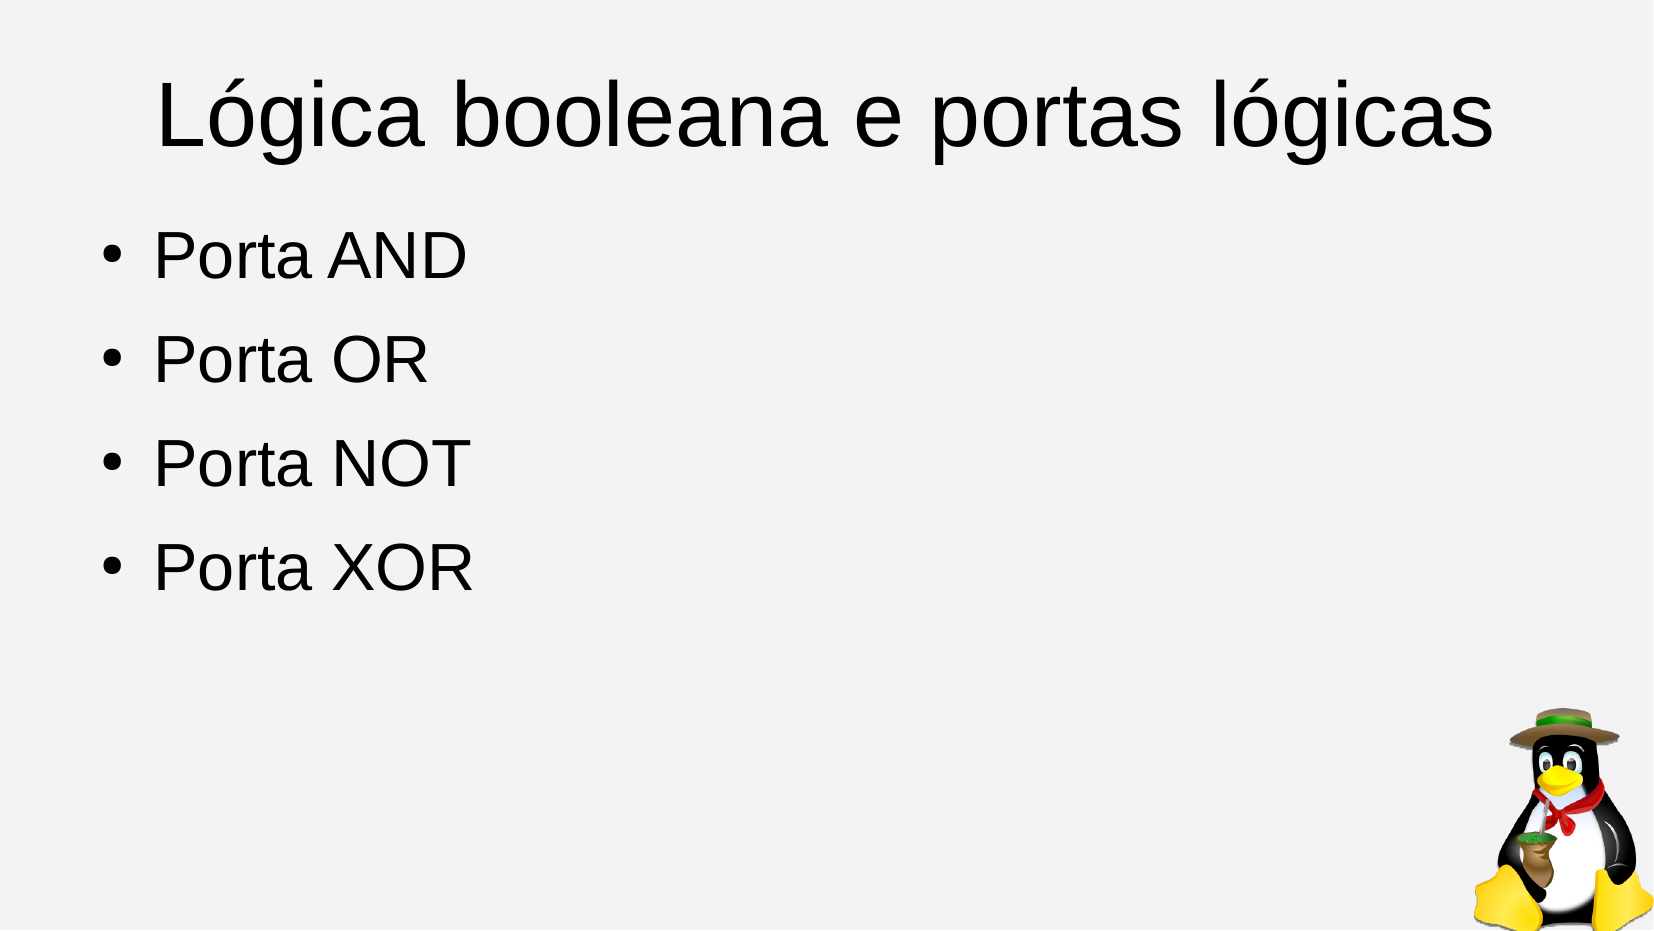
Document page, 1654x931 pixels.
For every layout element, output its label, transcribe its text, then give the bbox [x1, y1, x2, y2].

title Lógica booleana e portas lógicas [82, 37, 1571, 193]
picture [1474, 708, 1654, 931]
list Porta AND Porta OR Porta NOT Porta XOR [82, 217, 1571, 758]
